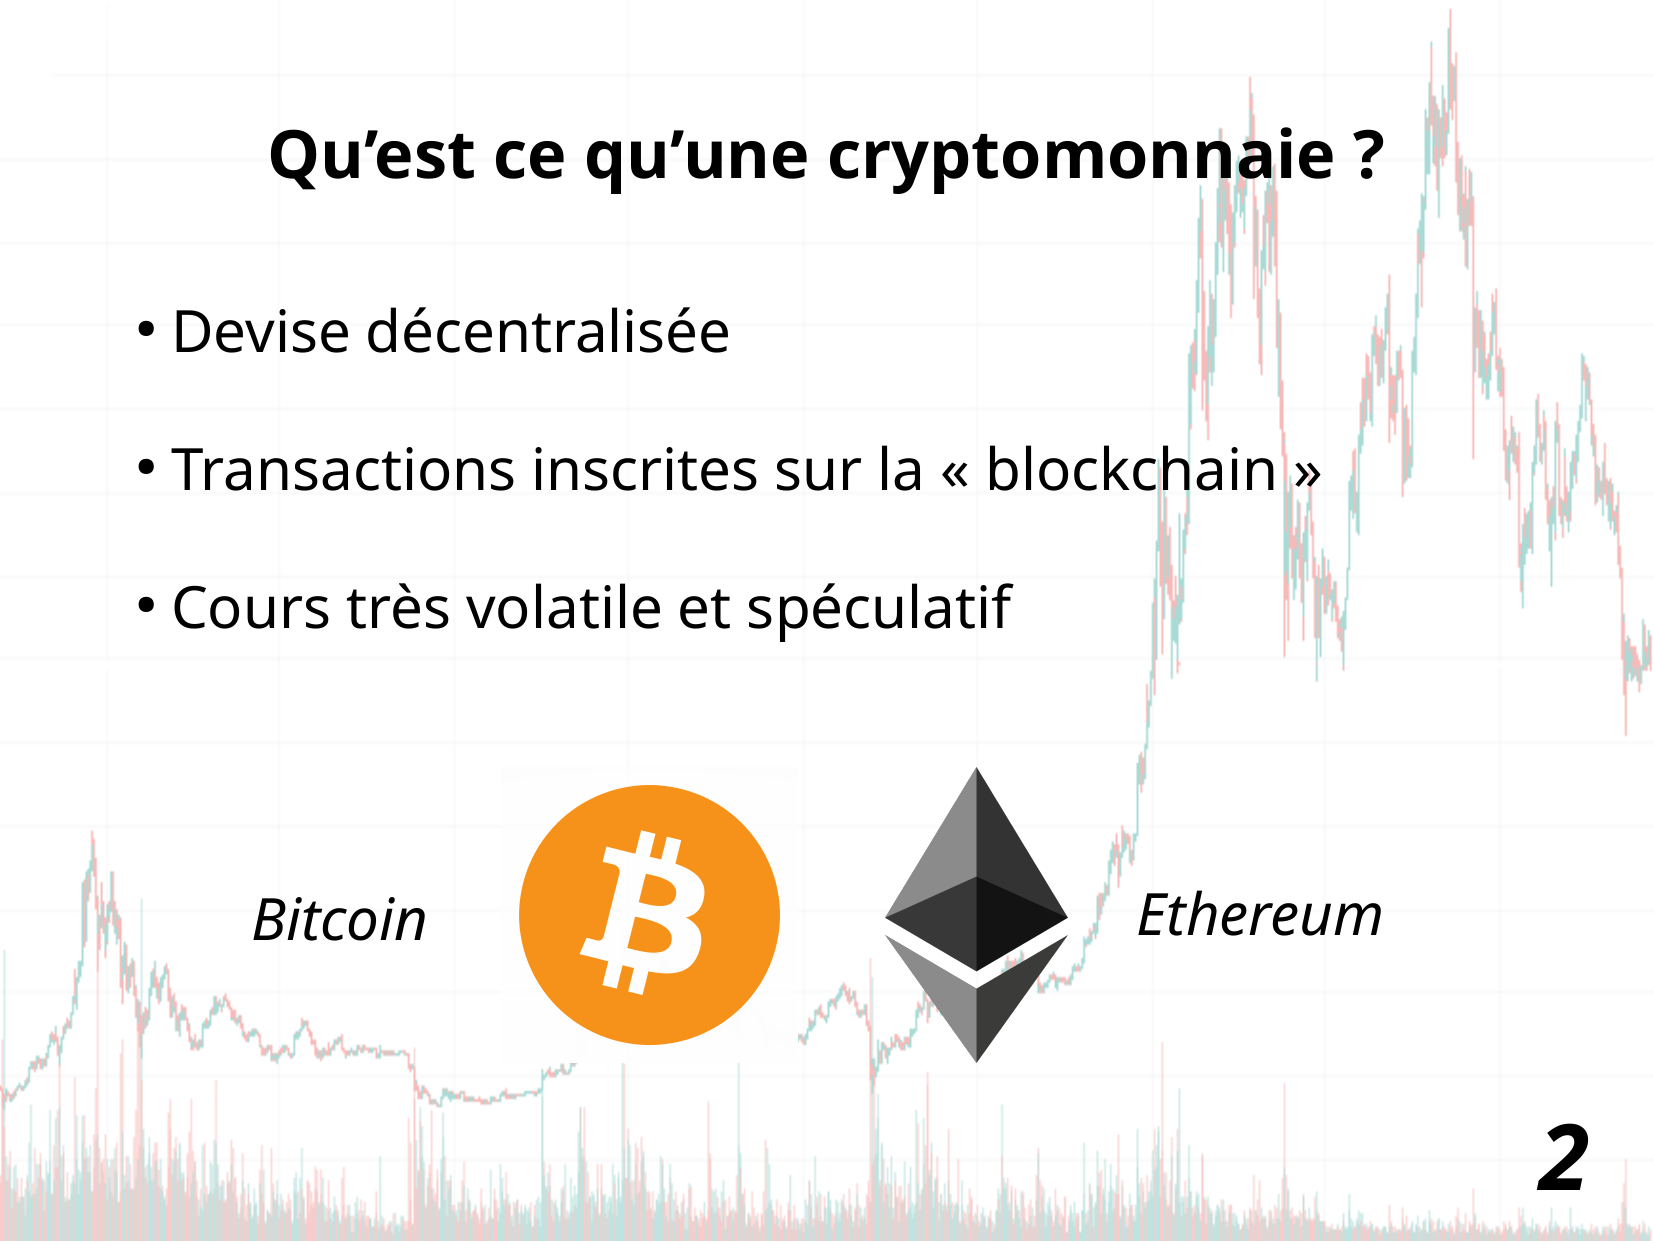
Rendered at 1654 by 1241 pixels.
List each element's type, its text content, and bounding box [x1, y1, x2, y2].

text_box Bitcoin [236, 871, 501, 1010]
text_box 2 [1476, 1085, 1654, 1241]
subtitle Devise décentralisée Transactions inscrites sur la « blockchain » Cours très volatile et spéculatif [135, 290, 1625, 1010]
title Qu’est ce qu’une cryptomonnaie ? [82, 49, 1571, 257]
picture [0, 0, 1654, 1241]
text_box Ethereum [1122, 865, 1565, 1005]
